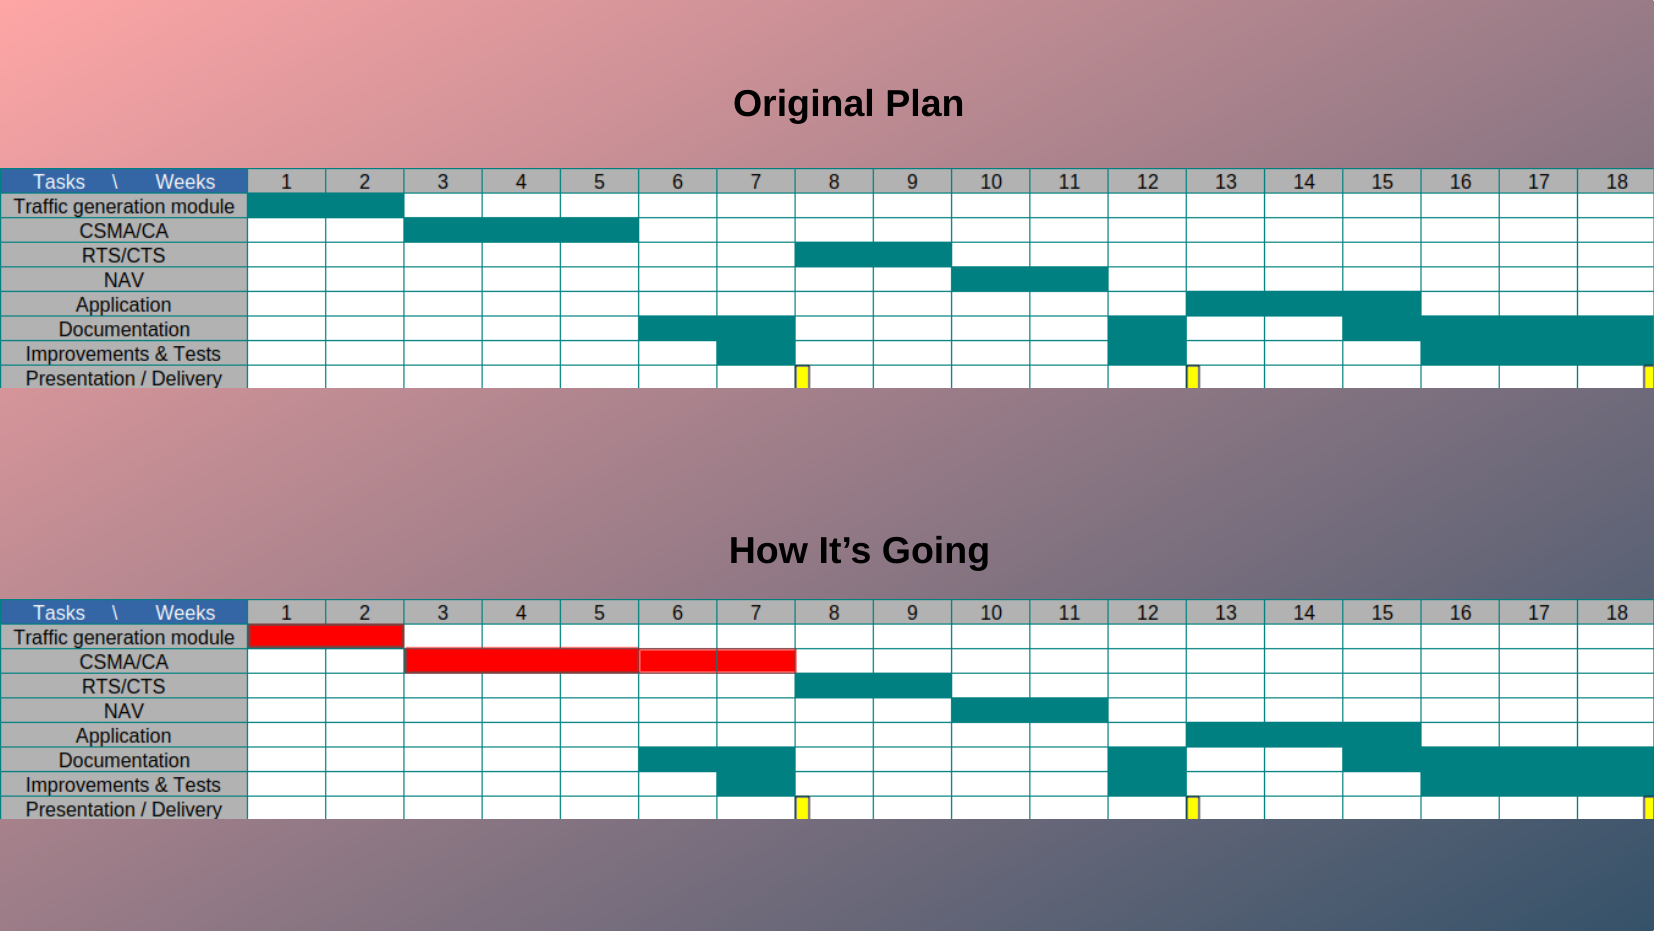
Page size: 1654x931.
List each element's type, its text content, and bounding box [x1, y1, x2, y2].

picture [0, 168, 1654, 388]
text_box How It’s Going [709, 522, 1010, 598]
text_box Original Plan [642, 75, 1056, 151]
picture [0, 599, 1654, 819]
